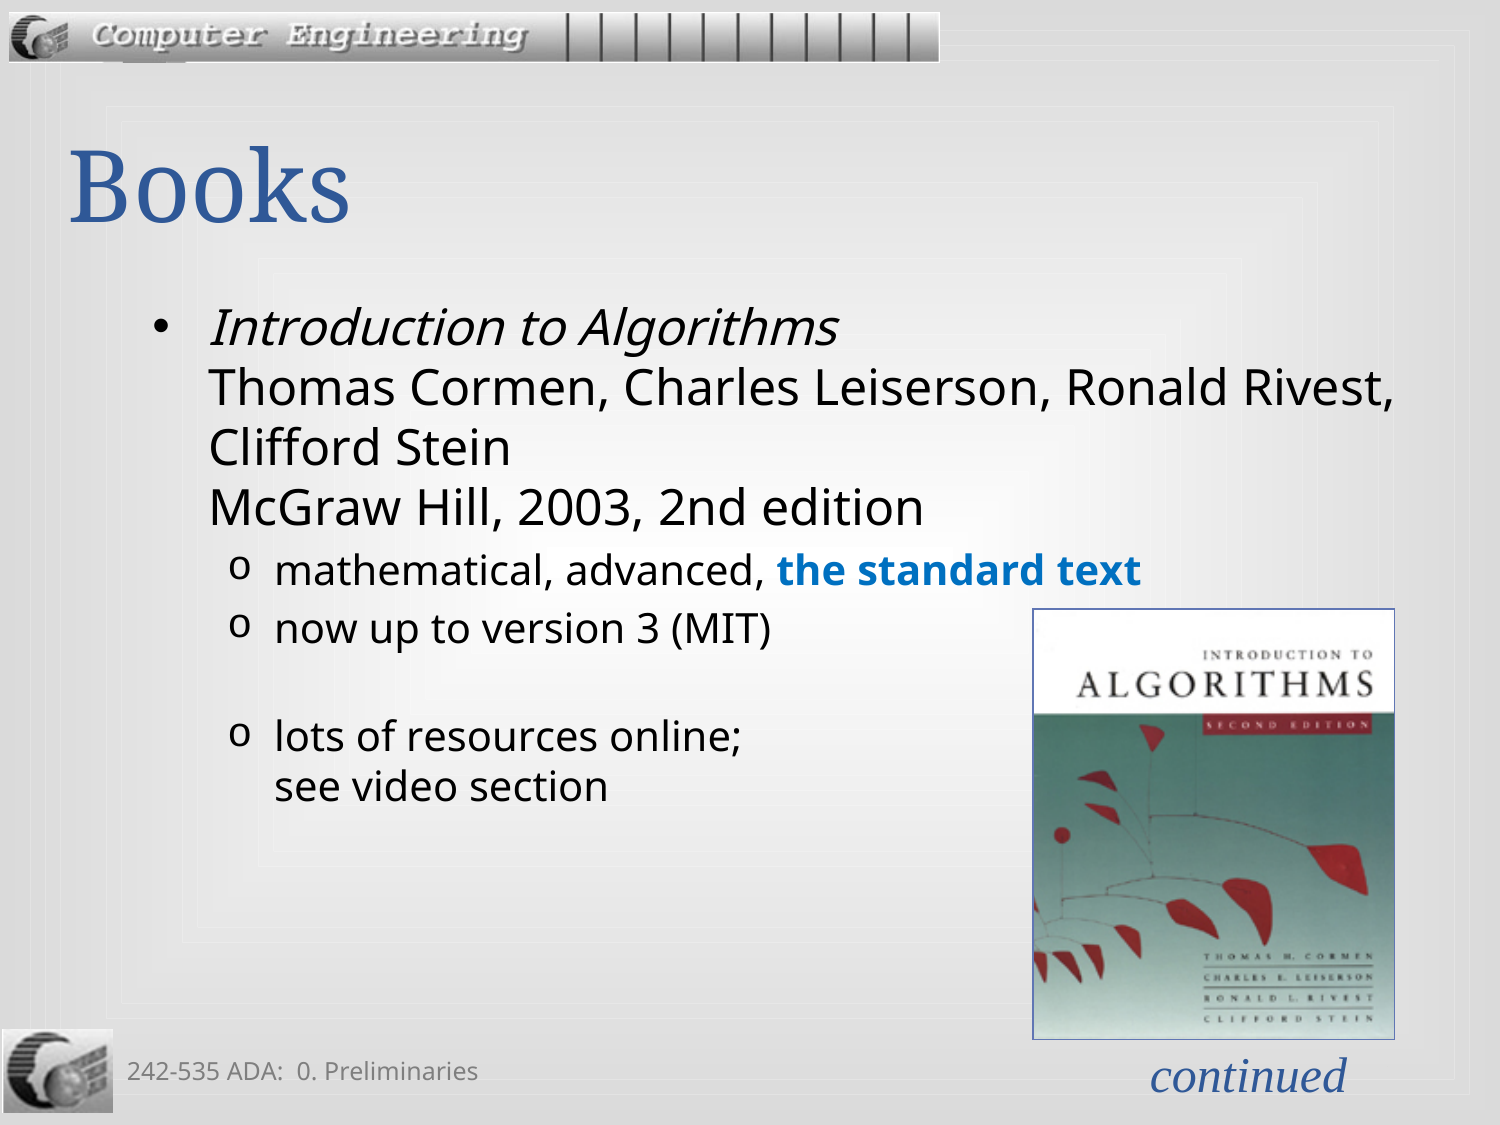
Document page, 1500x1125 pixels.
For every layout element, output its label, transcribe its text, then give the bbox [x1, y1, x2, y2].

text_box Introduction to Algorithms Thomas Cormen, Charles Leiserson, Ronald Rivest, Clifford Stein McGraw Hill, 2003, 2nd edition mathematical, advanced, the standard text now up to version 3 (MIT) lots of resources online; see video section [137, 287, 1413, 894]
picture [9, 12, 940, 63]
picture [2, 1029, 113, 1113]
picture [1033, 609, 1394, 1039]
text_box Books [53, 68, 579, 250]
